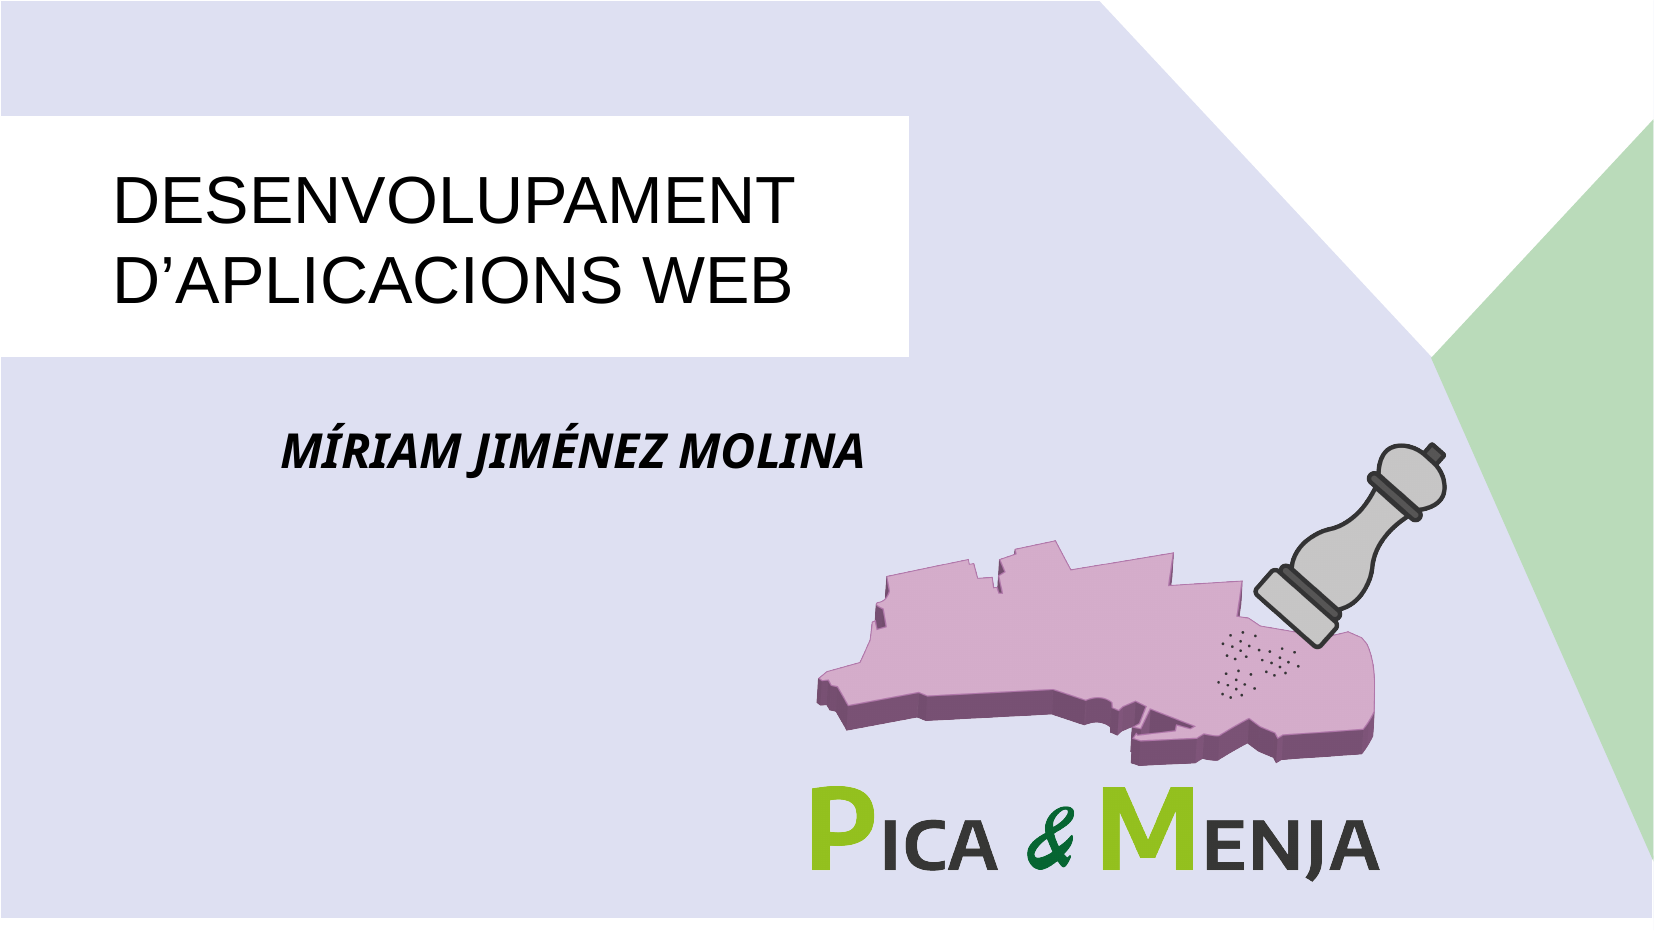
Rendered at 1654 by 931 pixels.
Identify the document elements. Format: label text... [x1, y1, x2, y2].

text_box MÍRIAM JIMÉNEZ MOLINA [265, 402, 933, 518]
text_box DESENVOLUPAMENT D’APLICACIONS WEB [0, 116, 908, 356]
text_box [0, 0, 1654, 931]
picture [804, 442, 1447, 903]
